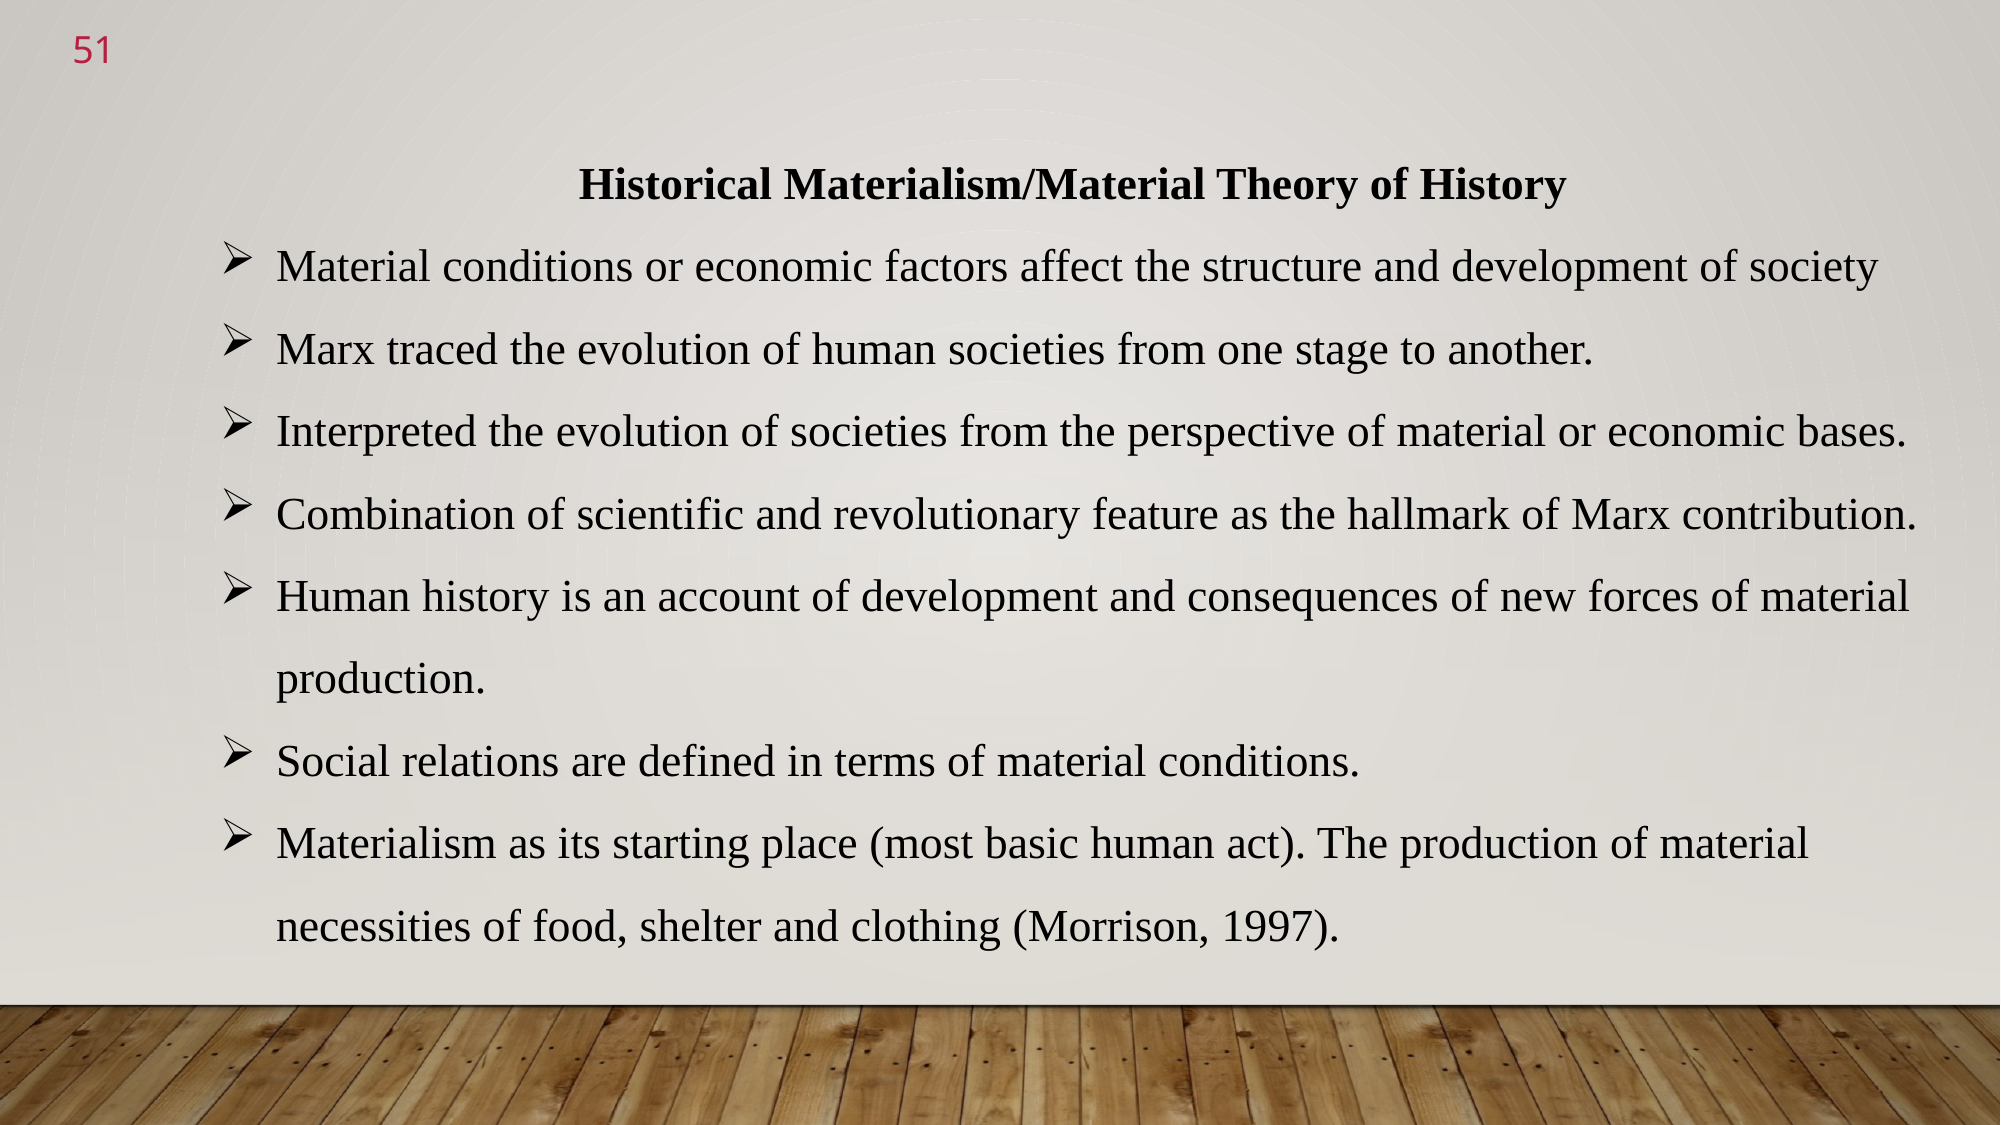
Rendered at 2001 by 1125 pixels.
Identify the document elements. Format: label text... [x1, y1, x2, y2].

slide_number 21 [0, 18, 131, 102]
picture [0, 1005, 2000, 1125]
text_box Historical Materialism/Material Theory of History Material conditions or economic factors affect the structure and development of society Marx traced the evolution of human societies from one stage to another. Interpreted the evolution of societies from the perspective of material or economic bases. Combination of scientific and revolutionary feature as the hallmark of Marx contribution. Human history is an account of development and consequences of new forces of material production. Social relations are defined in terms of material conditions. Materialism as its starting place (most basic human act). The production of material necessities of food, shelter and clothing (Morrison, 1997). [130, 118, 1953, 958]
